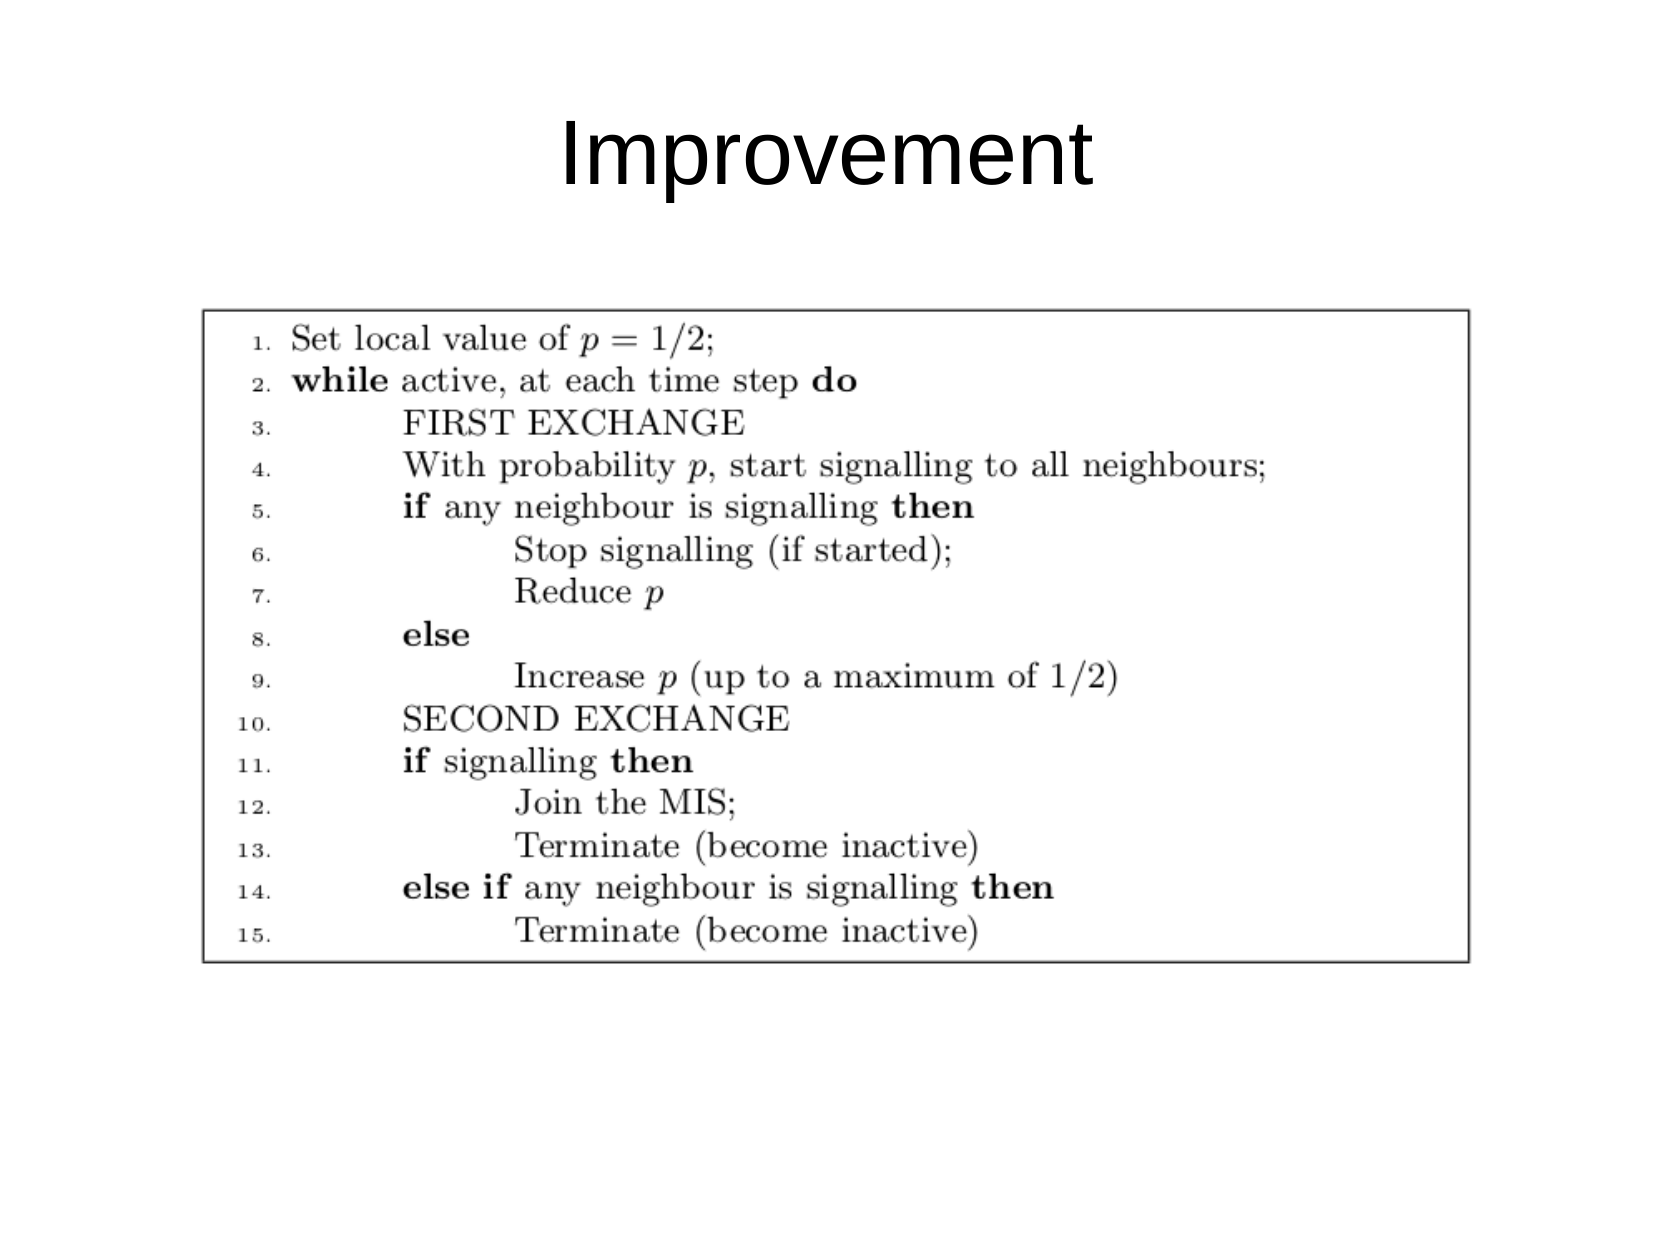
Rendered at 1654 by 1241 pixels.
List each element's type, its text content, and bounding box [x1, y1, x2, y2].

title Improvement [82, 49, 1571, 257]
picture [150, 282, 1518, 1002]
